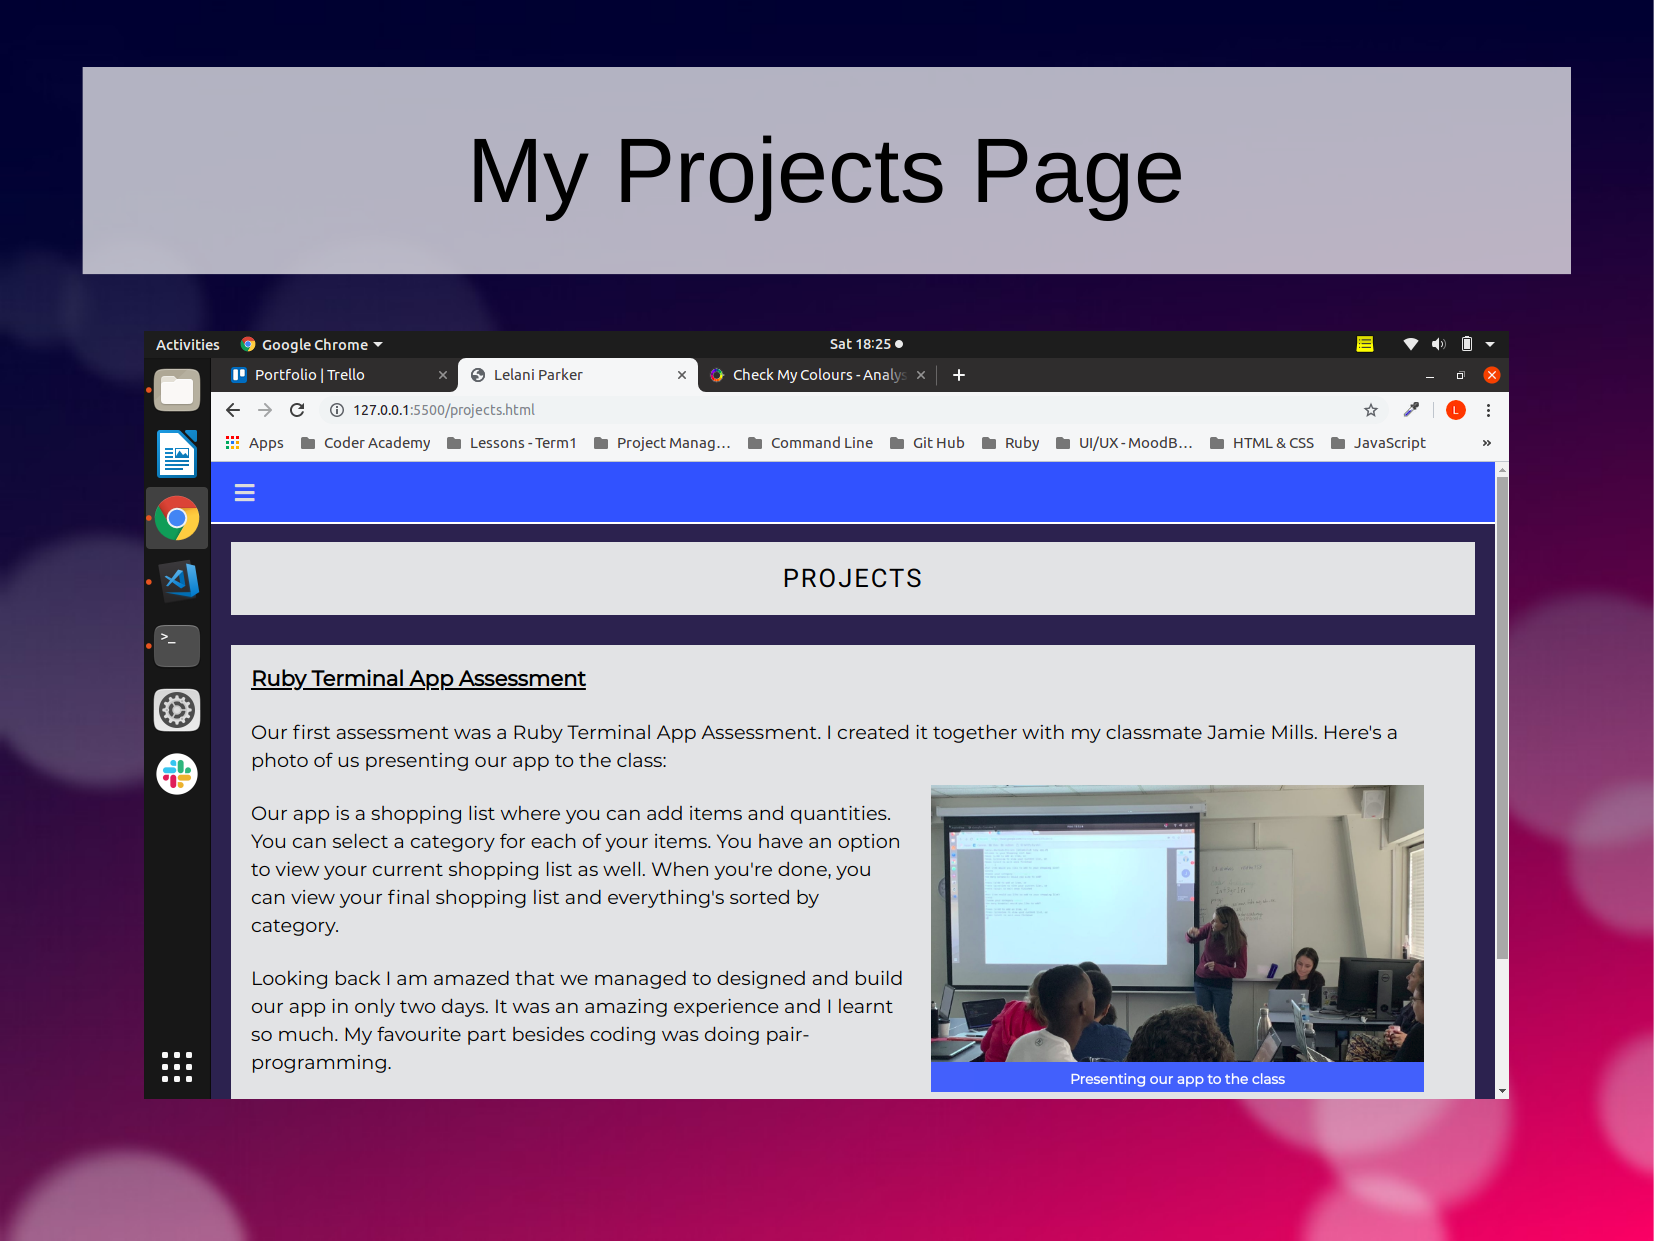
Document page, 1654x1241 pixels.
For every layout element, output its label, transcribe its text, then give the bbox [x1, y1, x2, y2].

picture [0, 0, 1654, 1241]
title My Projects Page [82, 67, 1571, 275]
